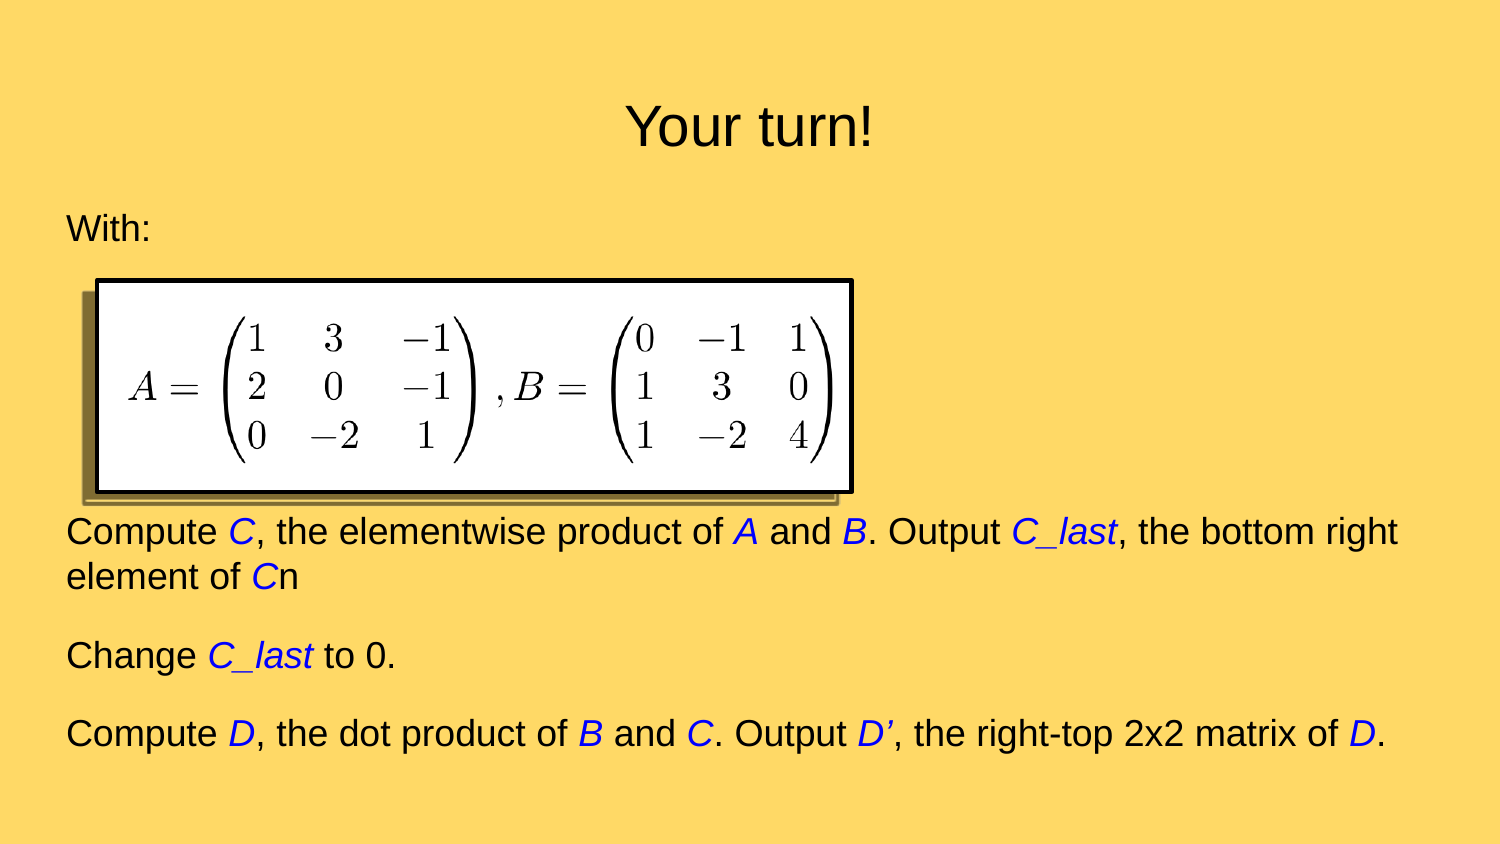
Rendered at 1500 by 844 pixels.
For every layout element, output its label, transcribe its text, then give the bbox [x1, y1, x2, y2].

picture [99, 282, 850, 490]
list With: Compute C, the elementwise product of A and B. Output C_last, the bottom right element of Cn Change C_last to 0. Compute D, the dot product of B and C. Output D’, the right-top 2x2 matrix of D. [51, 189, 1449, 750]
title Your turn! [51, 72, 1449, 167]
